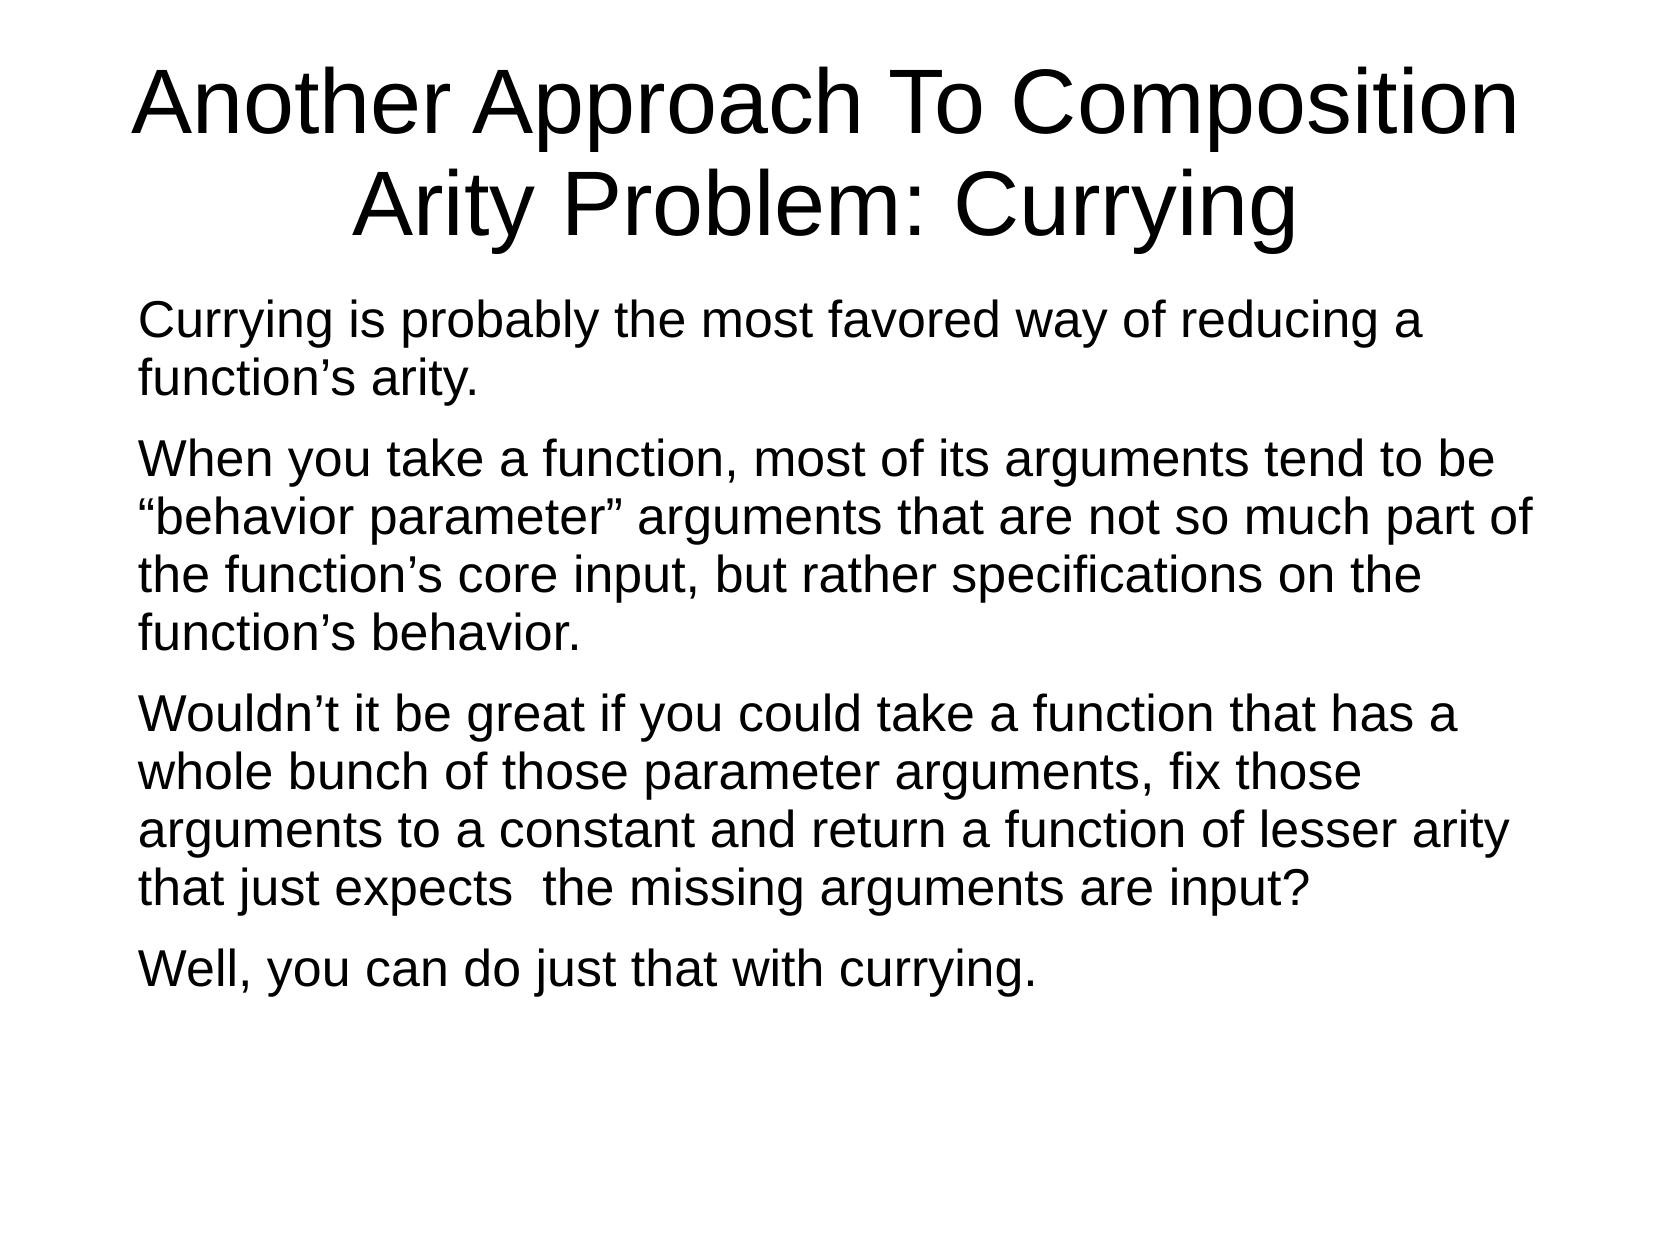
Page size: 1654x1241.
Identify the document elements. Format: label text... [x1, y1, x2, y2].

title Another Approach To Composition Arity Problem: Currying [82, 49, 1571, 257]
list Currying is probably the most favored way of reducing a function’s arity. When you take a function, most of its arguments tend to be “behavior parameter” arguments that are not so much part of the function’s core input, but rather specifications on the function’s behavior. Wouldn’t it be great if you could take a function that has a whole bunch of those parameter arguments, fix those arguments to a constant and return a function of lesser arity that just expects the missing arguments are input? Well, you can do just that with currying. [82, 290, 1571, 1010]
